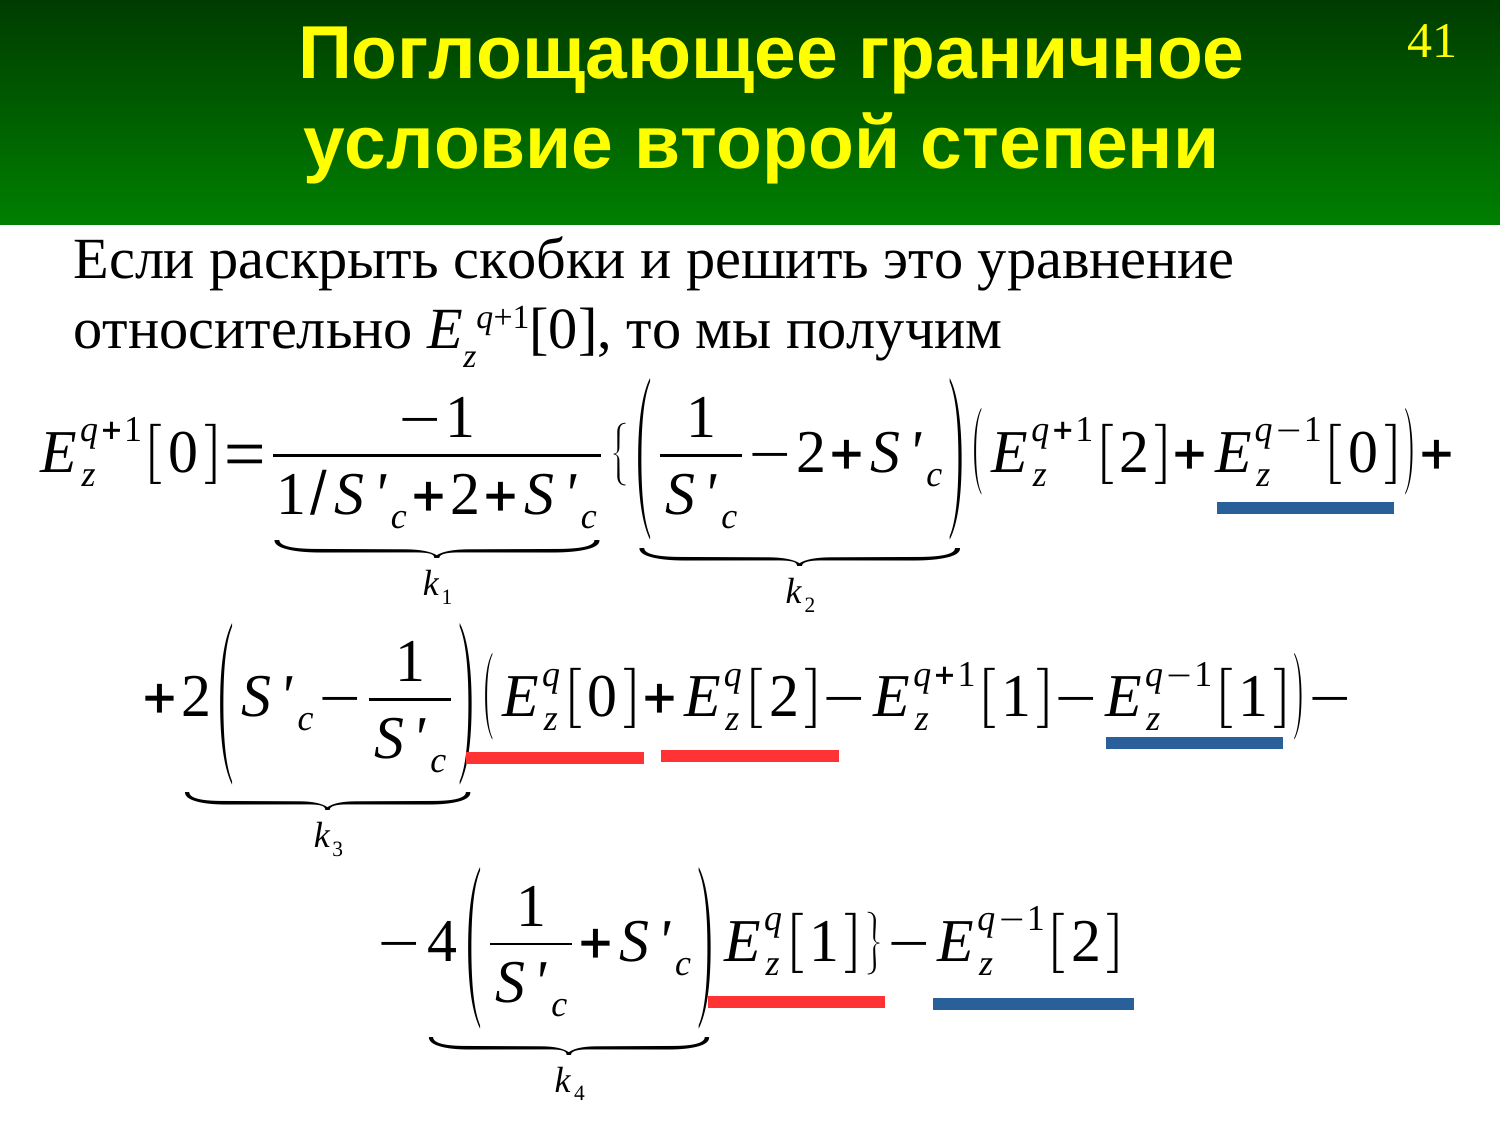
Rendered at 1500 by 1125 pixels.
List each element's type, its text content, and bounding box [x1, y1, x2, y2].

title Поглощающее граничное условие второй степени [123, 0, 1399, 192]
chart [11, 375, 1483, 1106]
text_box Если раскрыть скобки и решить это уравнение относительно Ezq+1[0], то мы получим [59, 212, 1441, 375]
